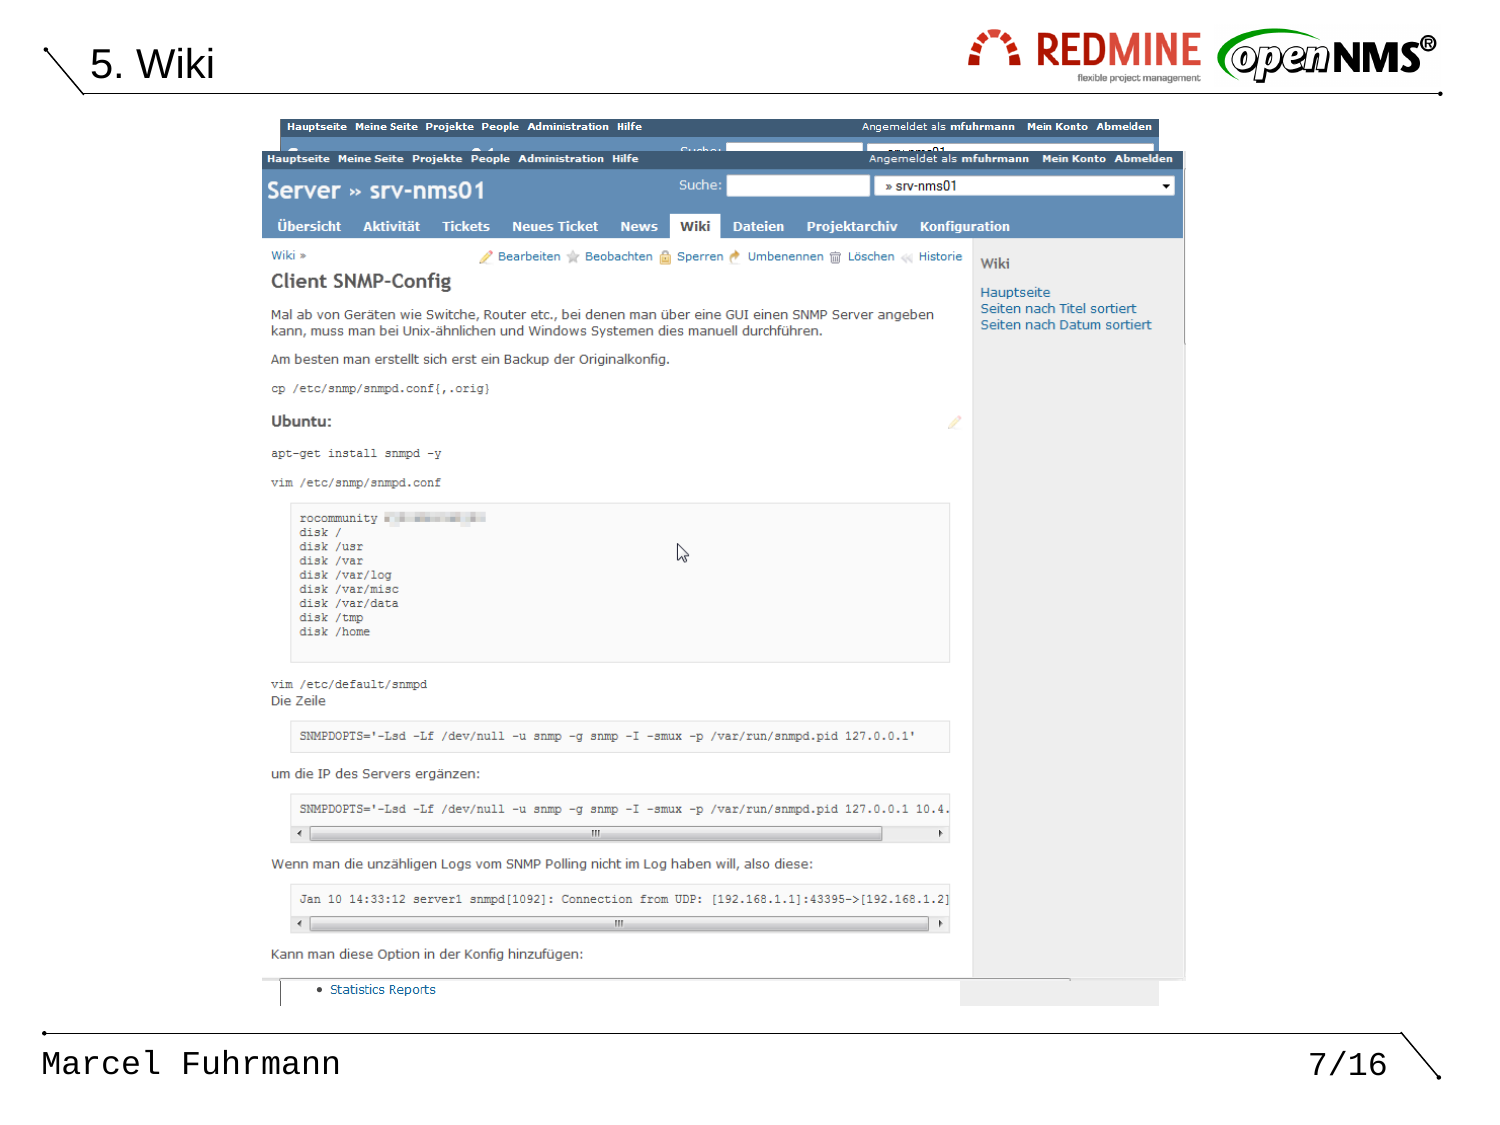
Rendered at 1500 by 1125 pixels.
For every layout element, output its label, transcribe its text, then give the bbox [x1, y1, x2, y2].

title 5. Wiki [90, 29, 691, 94]
picture [960, 21, 1441, 88]
picture [262, 119, 1186, 1006]
